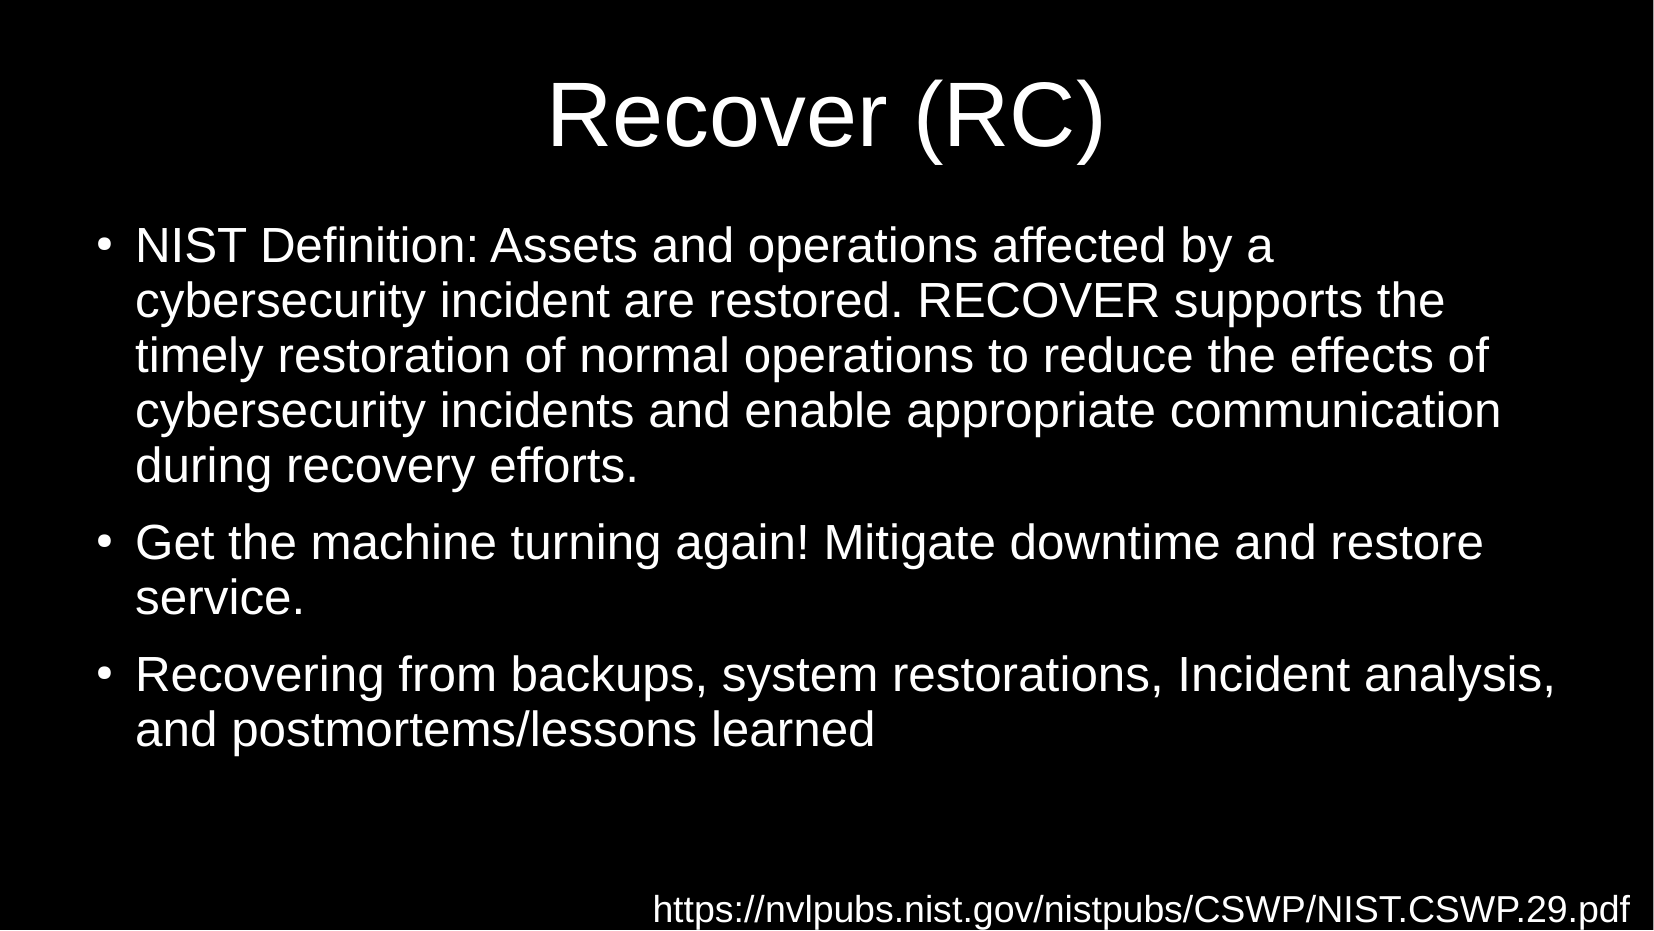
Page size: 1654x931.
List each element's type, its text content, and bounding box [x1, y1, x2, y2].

text_box https://nvlpubs.nist.gov/nistpubs/CSWP/NIST.CSWP.29.pdf [637, 880, 1654, 931]
list NIST Definition: Assets and operations affected by a cybersecurity incident are restored. RECOVER supports the timely restoration of normal operations to reduce the effects of cybersecurity incidents and enable appropriate communication during recovery efforts. Get the machine turning again! Mitigate downtime and restore service. Recovering from backups, system restorations, Incident analysis, and postmortems/lessons learned [82, 217, 1571, 758]
title Recover (RC) [82, 37, 1571, 193]
